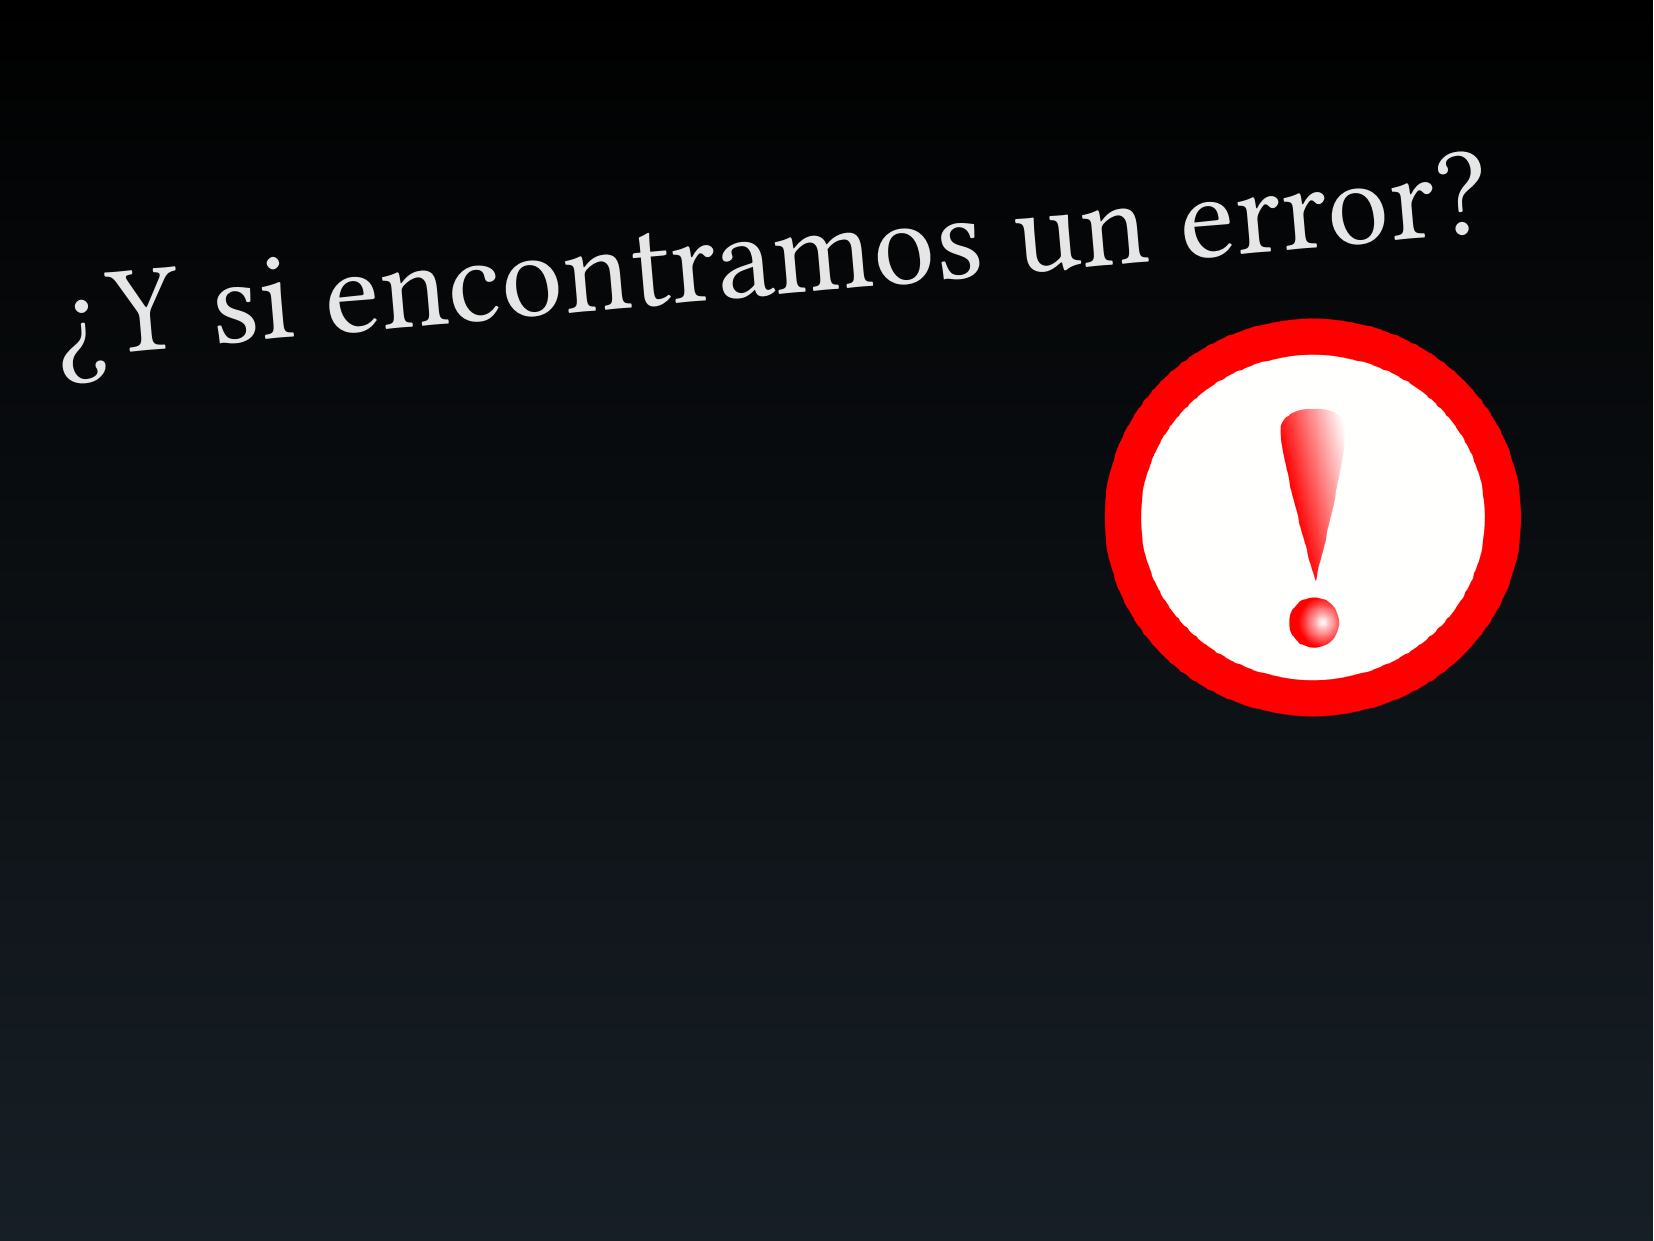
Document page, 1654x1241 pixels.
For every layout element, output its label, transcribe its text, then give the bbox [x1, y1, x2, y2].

picture [1087, 307, 1538, 727]
text_box ¿Y si encontramos un error? [31, 99, 1652, 398]
